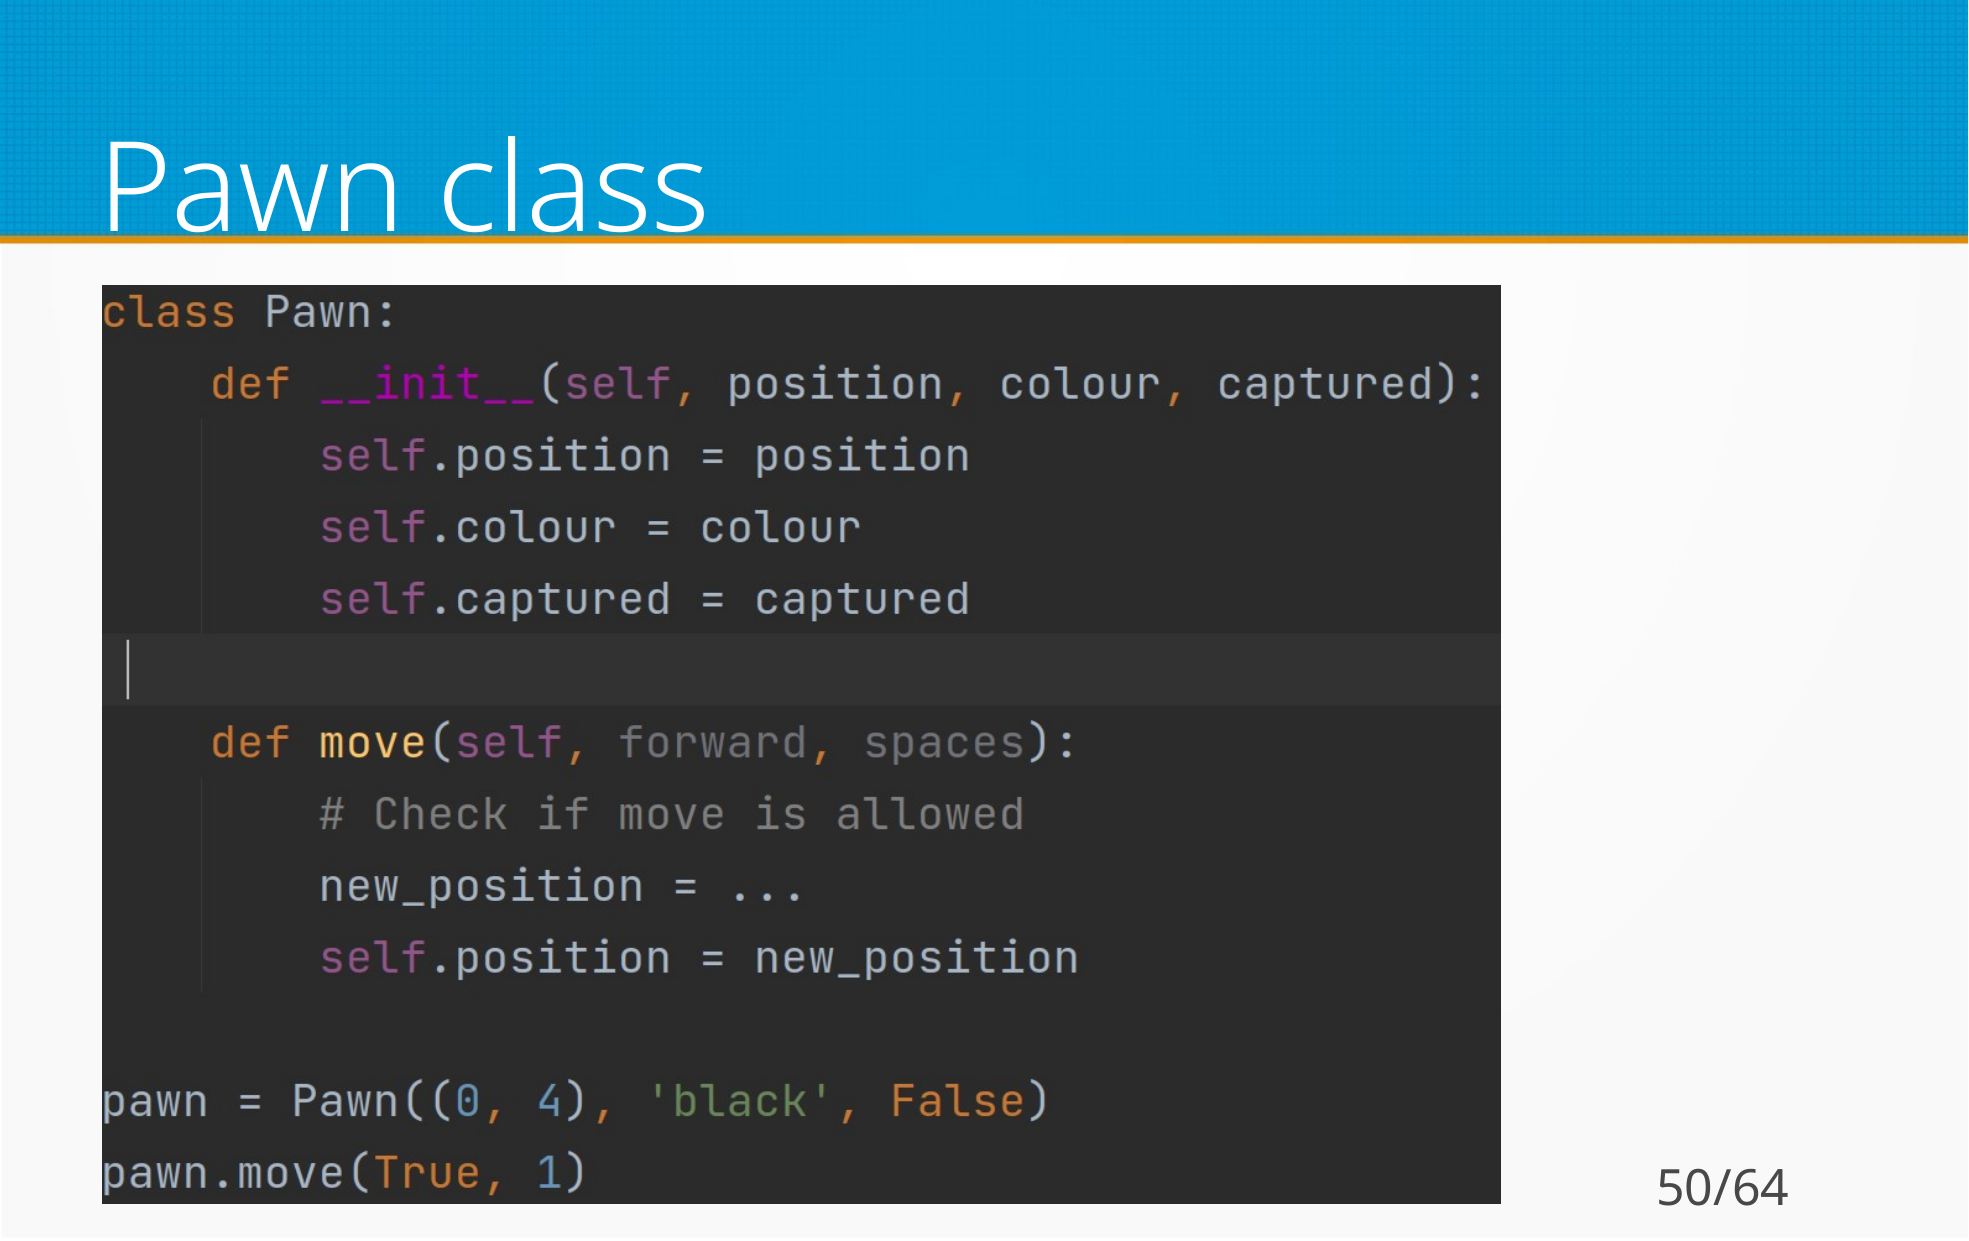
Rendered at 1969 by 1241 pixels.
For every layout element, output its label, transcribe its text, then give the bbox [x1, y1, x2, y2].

picture [0, 233, 1969, 1241]
title Pawn class [98, 49, 1870, 257]
